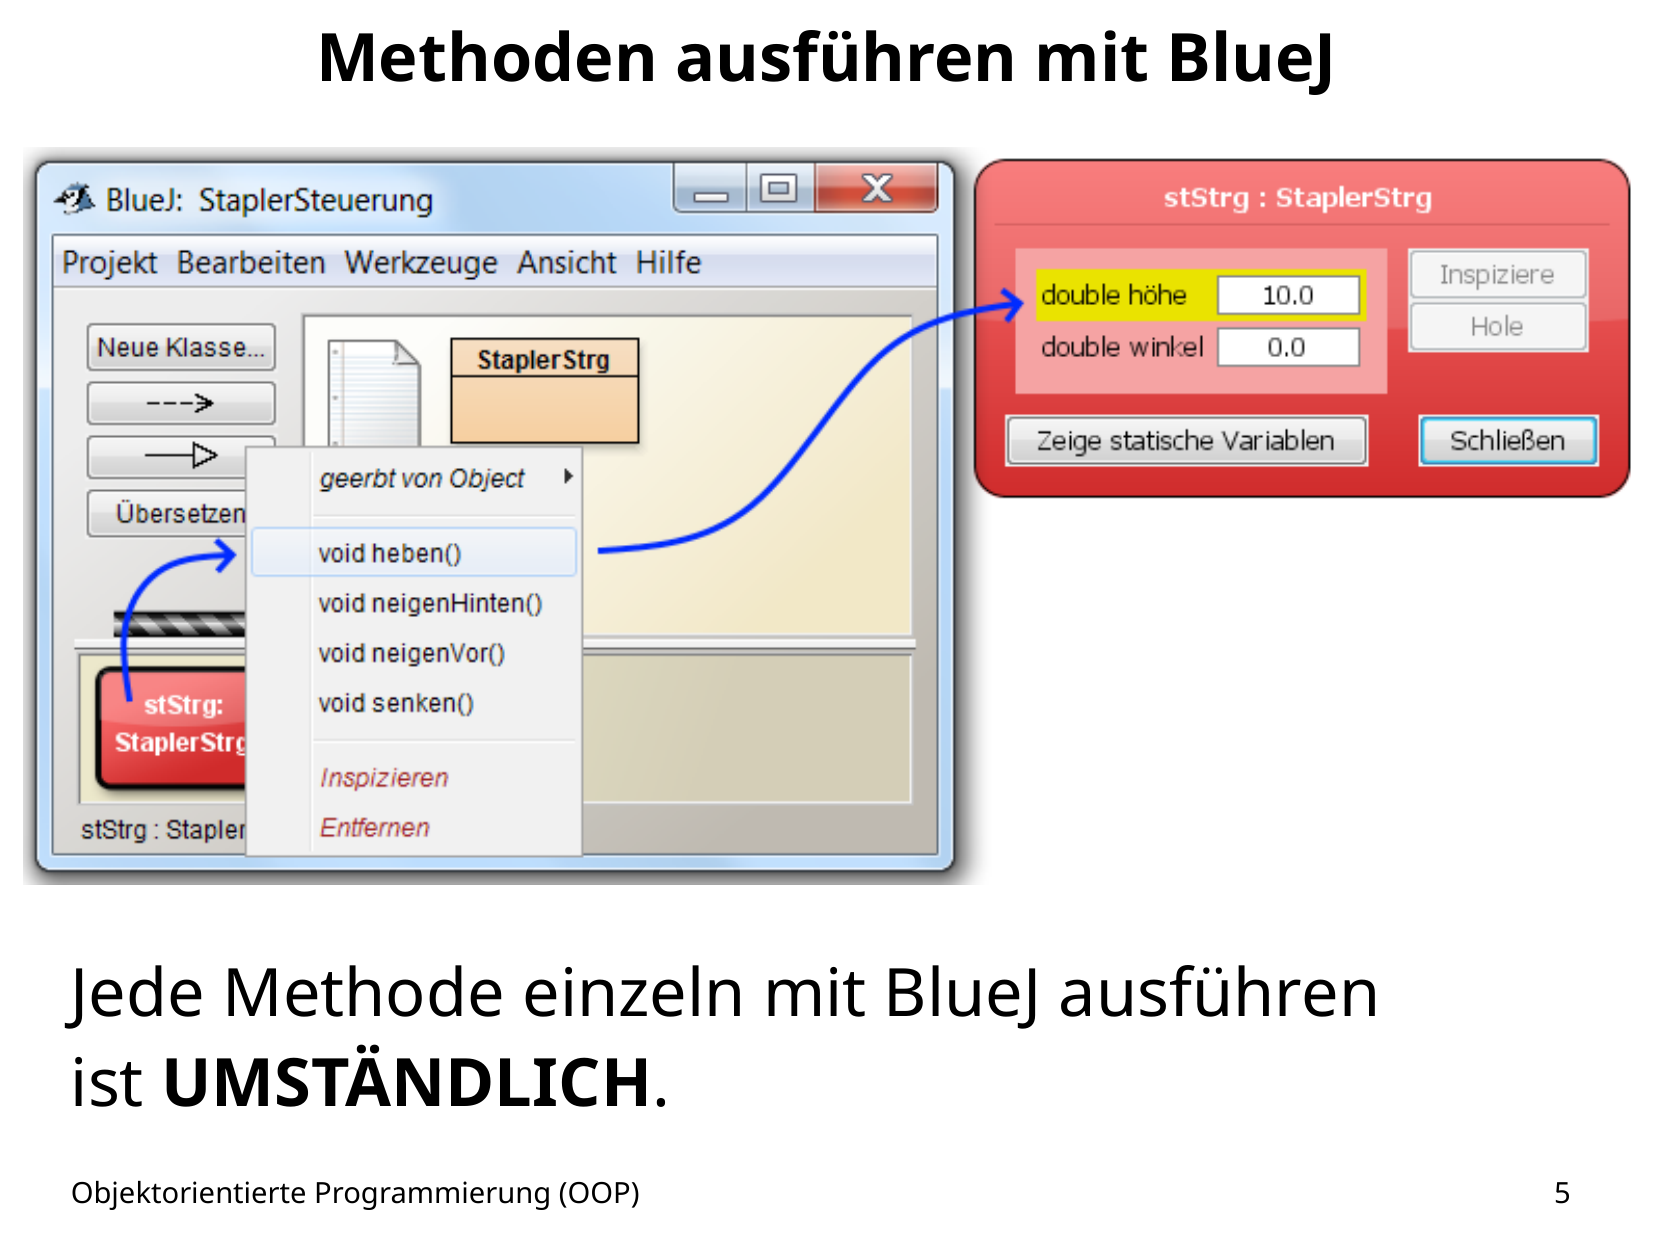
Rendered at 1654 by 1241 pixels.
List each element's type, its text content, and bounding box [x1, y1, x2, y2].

list Jede Methode einzeln mit BlueJ ausführen ist UMSTÄNDLICH. [70, 944, 1571, 1146]
picture [23, 147, 1633, 885]
title Methoden ausführen mit BlueJ [0, 5, 1654, 107]
